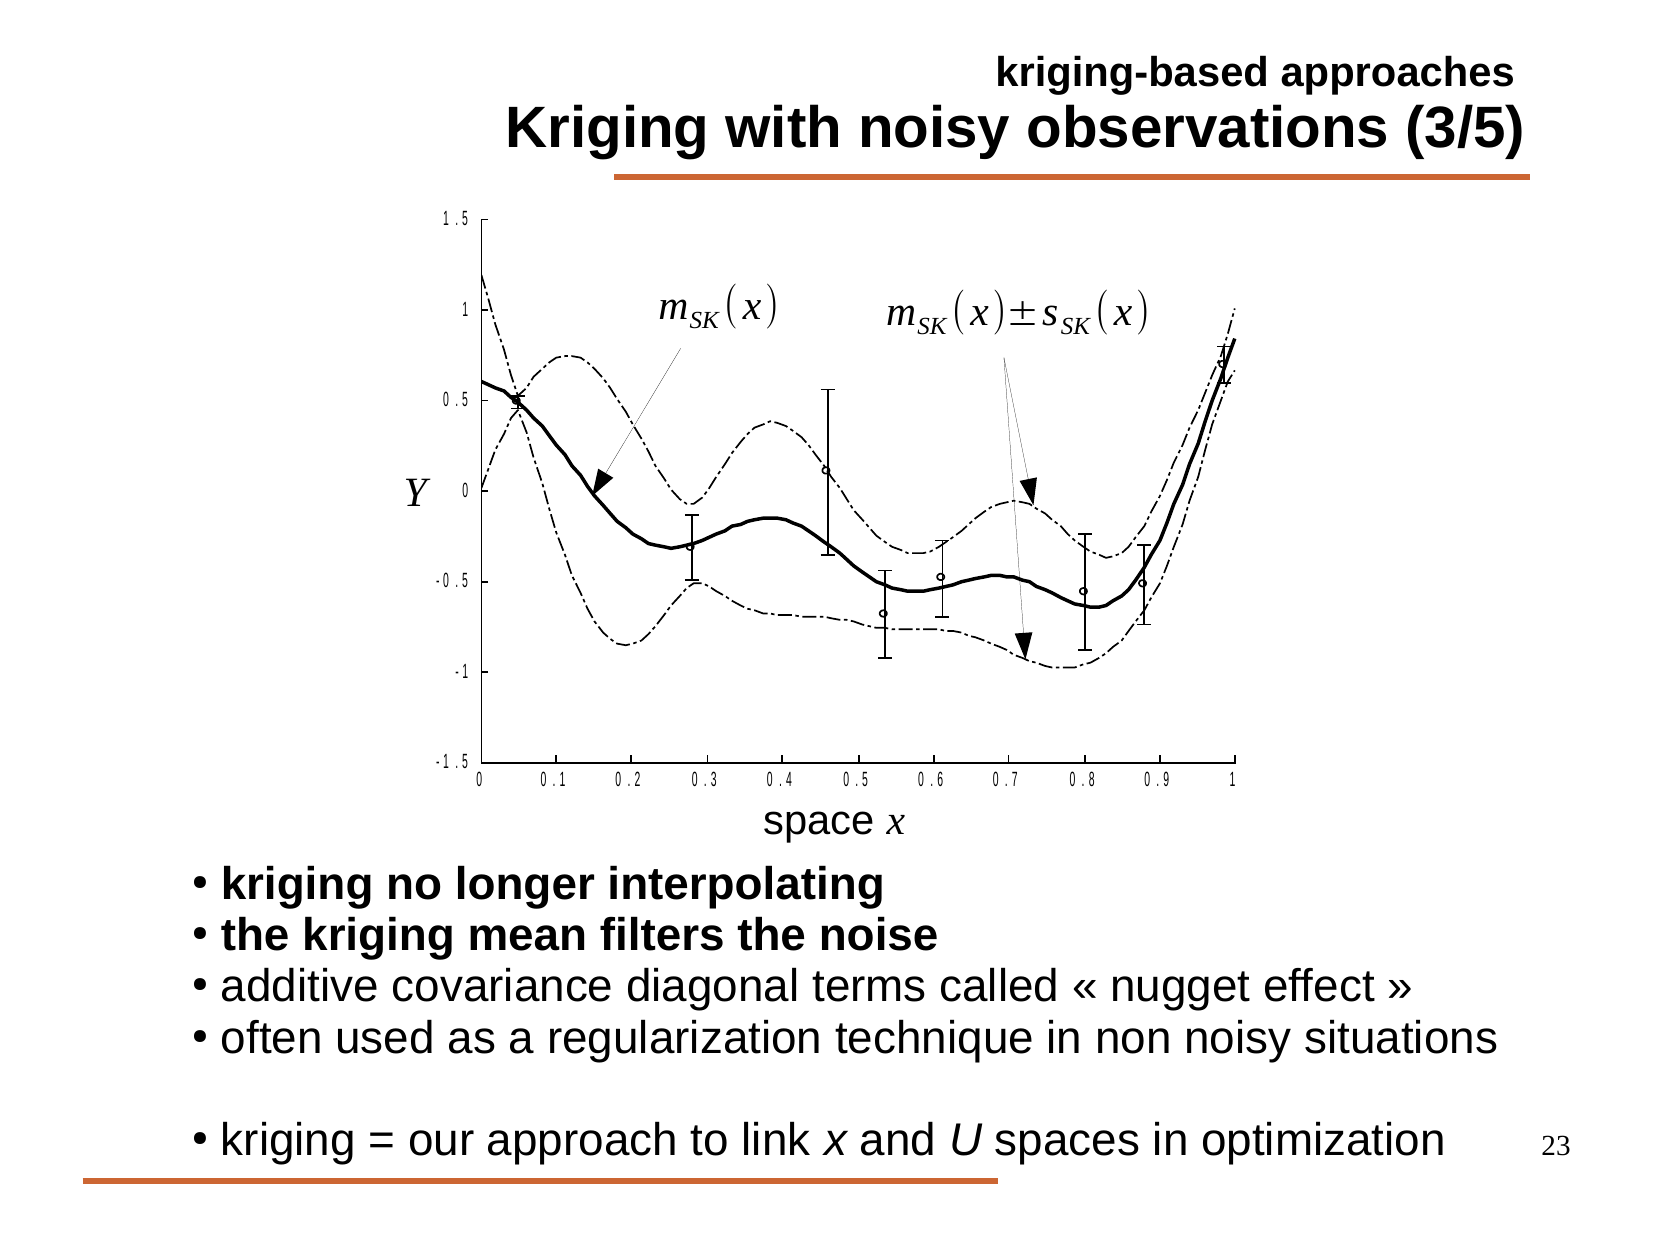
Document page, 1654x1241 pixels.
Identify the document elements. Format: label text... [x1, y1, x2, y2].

text_box kriging no longer interpolating the kriging mean filters the noise additive covariance diagonal terms called « nugget effect » often used as a regularization technique in non noisy situations kriging = our approach to link x and U spaces in optimization [177, 850, 1565, 1173]
text_box space x [748, 789, 1020, 850]
chart [652, 281, 786, 334]
text_box Y [388, 461, 448, 548]
picture [354, 168, 1329, 836]
chart [879, 286, 1156, 340]
text_box kriging-based approaches Kriging with noisy observations (3/5) [147, 41, 1542, 243]
